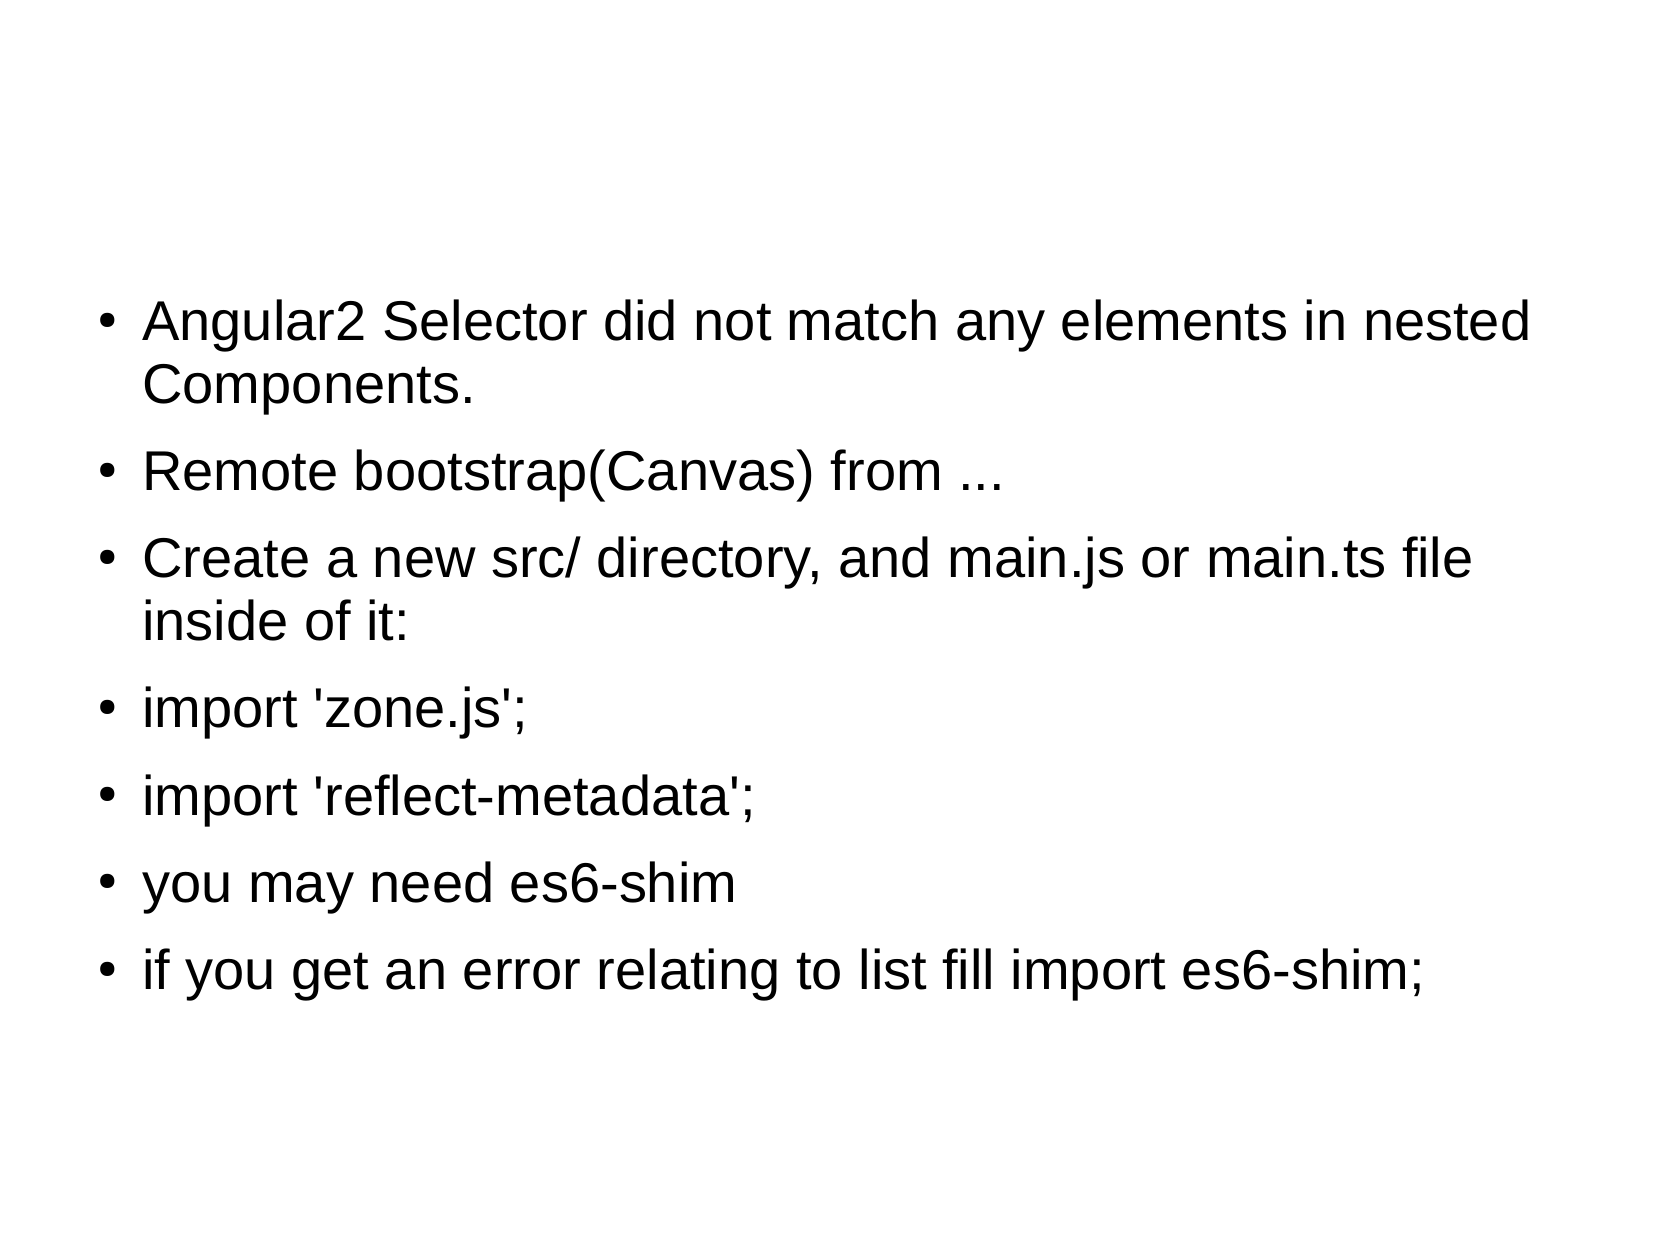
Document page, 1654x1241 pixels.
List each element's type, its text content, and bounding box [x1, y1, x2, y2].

list Angular2 Selector did not match any elements in nested Components. Remote bootstrap(Canvas) from ... Create a new src/ directory, and main.js or main.ts file inside of it: import 'zone.js'; import 'reflect-metadata'; you may need es6-shim if you get an error relating to list fill import es6-shim; [82, 290, 1571, 1010]
